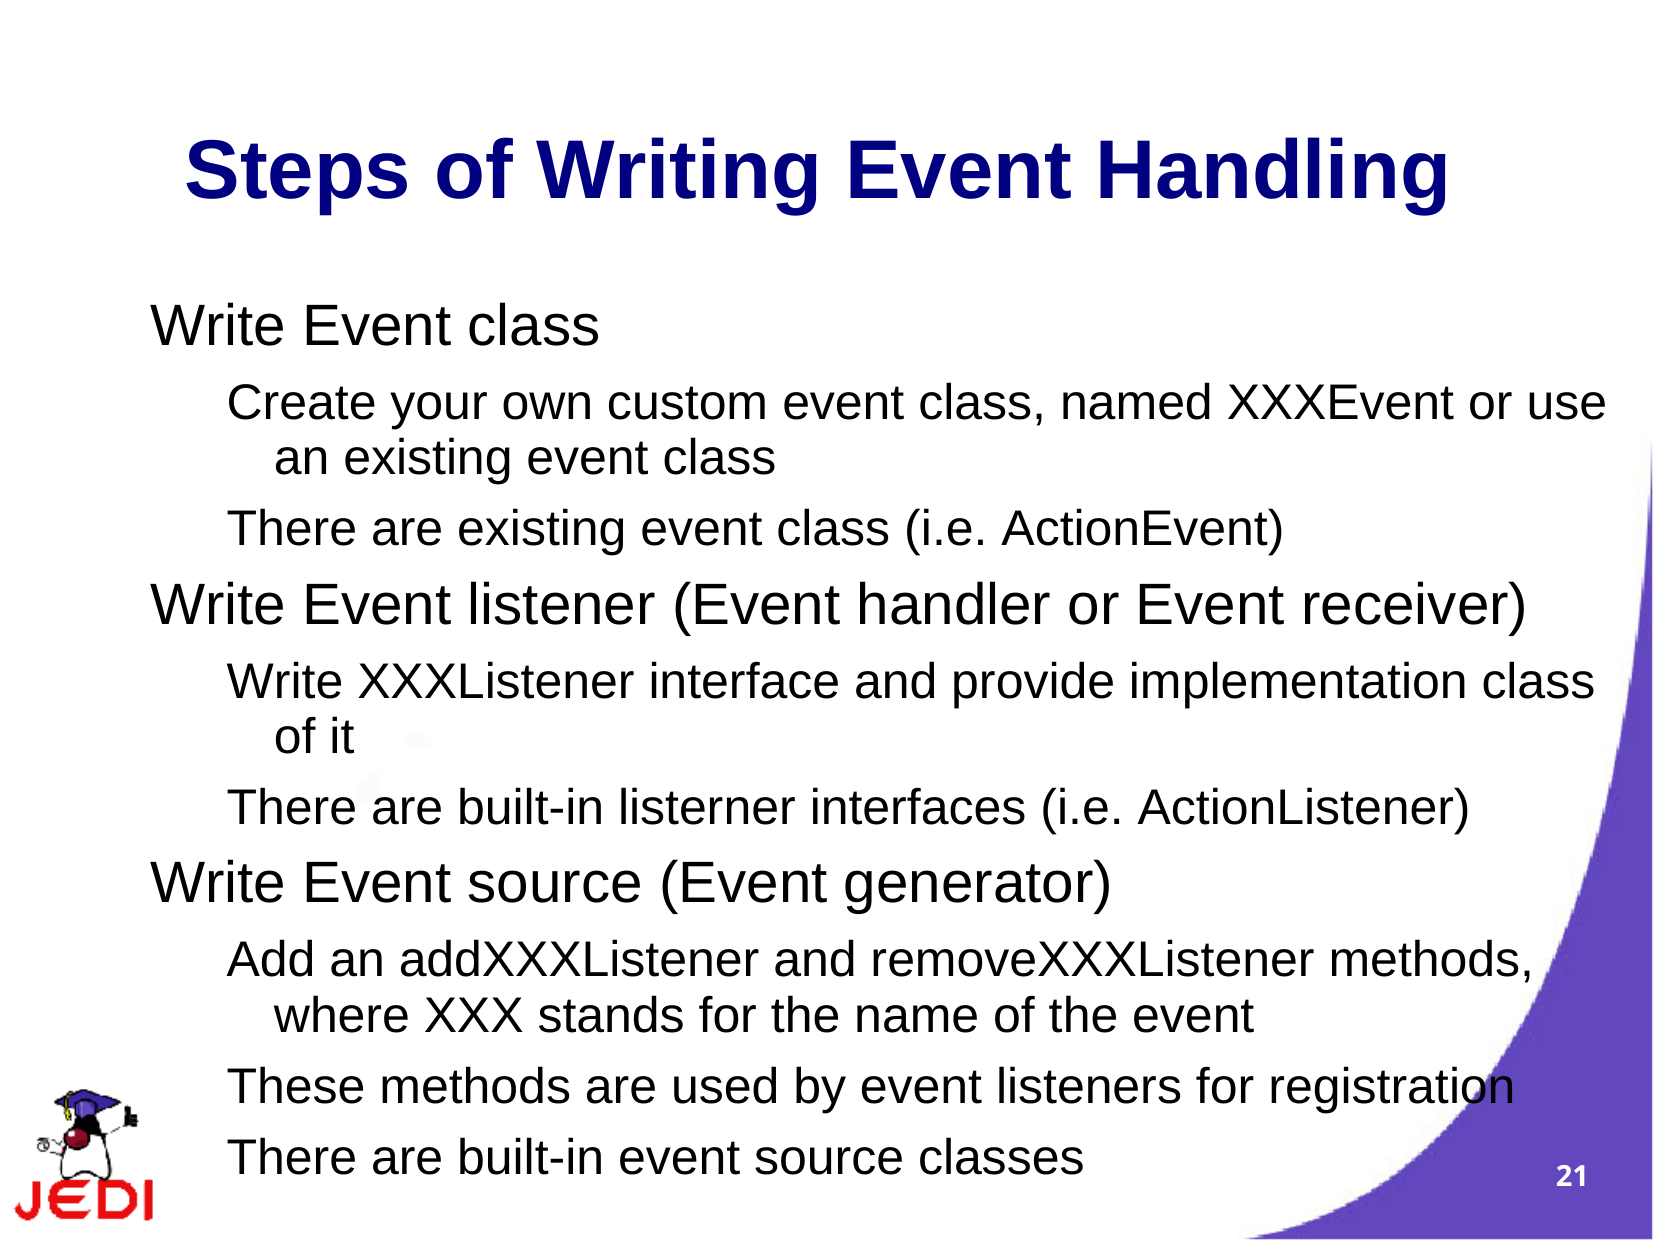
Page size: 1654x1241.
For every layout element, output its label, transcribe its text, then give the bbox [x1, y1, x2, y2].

picture [0, 0, 1654, 1241]
list Write Event class Create your own custom event class, named XXXEvent or use an existing event class There are existing event class (i.e. ActionEvent) Write Event listener (Event handler or Event receiver) Write XXXListener interface and provide implementation class of it There are built-in listerner interfaces (i.e. ActionListener) Write Event source (Event generator) Add an addXXXListener and removeXXXListener methods, where XXX stands for the name of the event These methods are used by event listeners for registration There are built-in event source classes [132, 292, 1634, 1184]
title Steps of Writing Event Handling [112, 66, 1525, 274]
